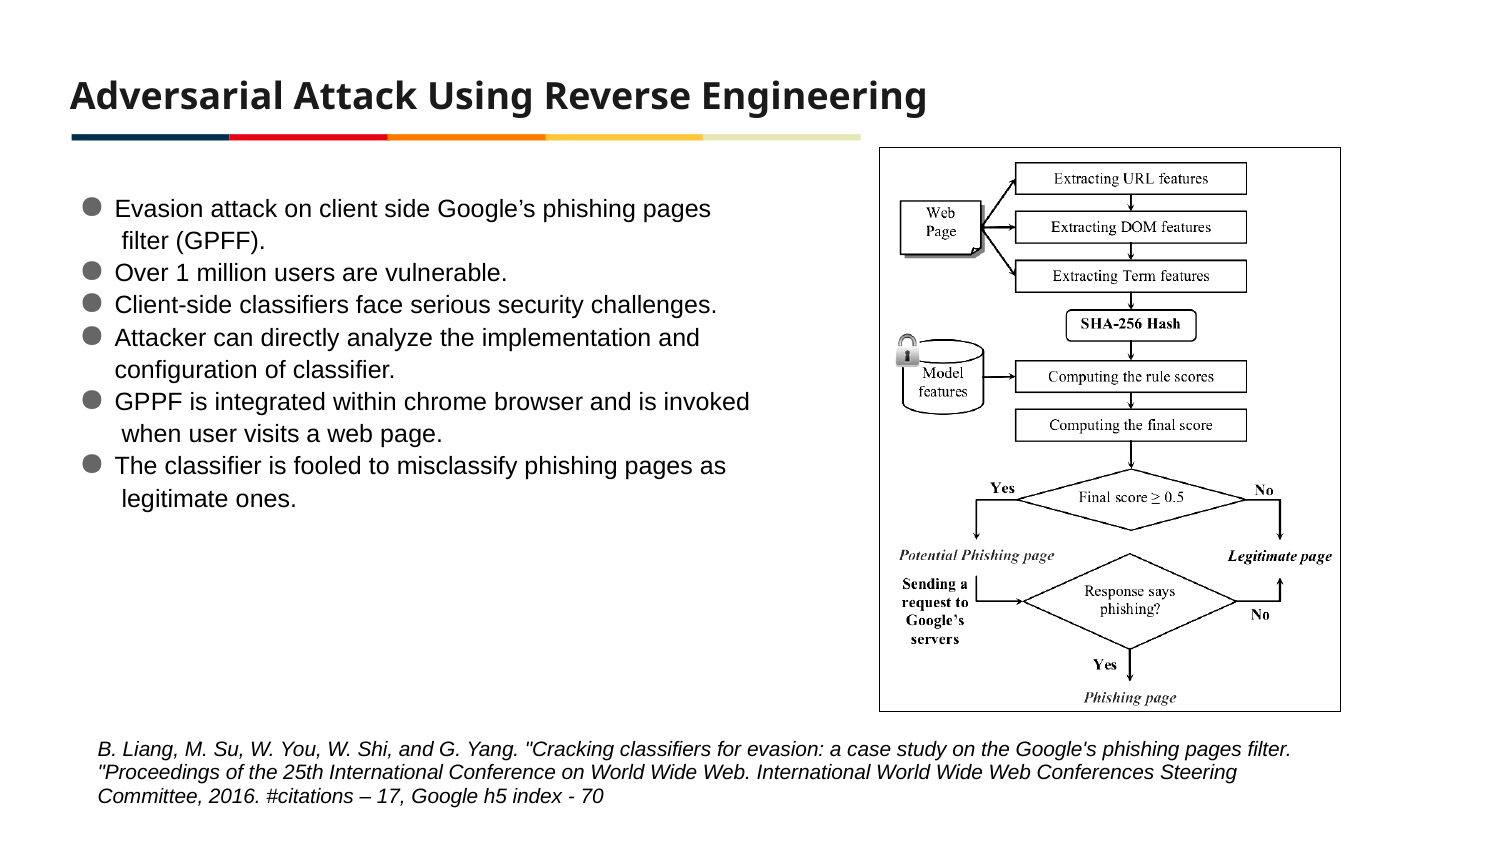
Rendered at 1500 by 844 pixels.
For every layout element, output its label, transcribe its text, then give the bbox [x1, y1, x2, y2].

text_box B. Liang, M. Su, W. You, W. Shi, and G. Yang. "Cracking classifiers for evasion: a case study on the Google's phishing pages filter. "Proceedings of the 25th International Conference on World Wide Web. International World Wide Web Conferences Steering Committee, 2016. #citations – 17, Google h5 index - 70 [82, 730, 1307, 815]
text_box Evasion attack on client side Google’s phishing pages filter (GPFF). Over 1 million users are vulnerable. Client-side classifiers face serious security challenges. Attacker can directly analyze the implementation and configuration of classifier. GPPF is integrated within chrome browser and is invoked when user visits a web page. The classifier is fooled to misclassify phishing pages as legitimate ones. [64, 183, 795, 520]
title Adversarial Attack Using Reverse Engineering [54, 56, 1316, 145]
picture [70, 130, 875, 142]
picture [879, 147, 1341, 712]
